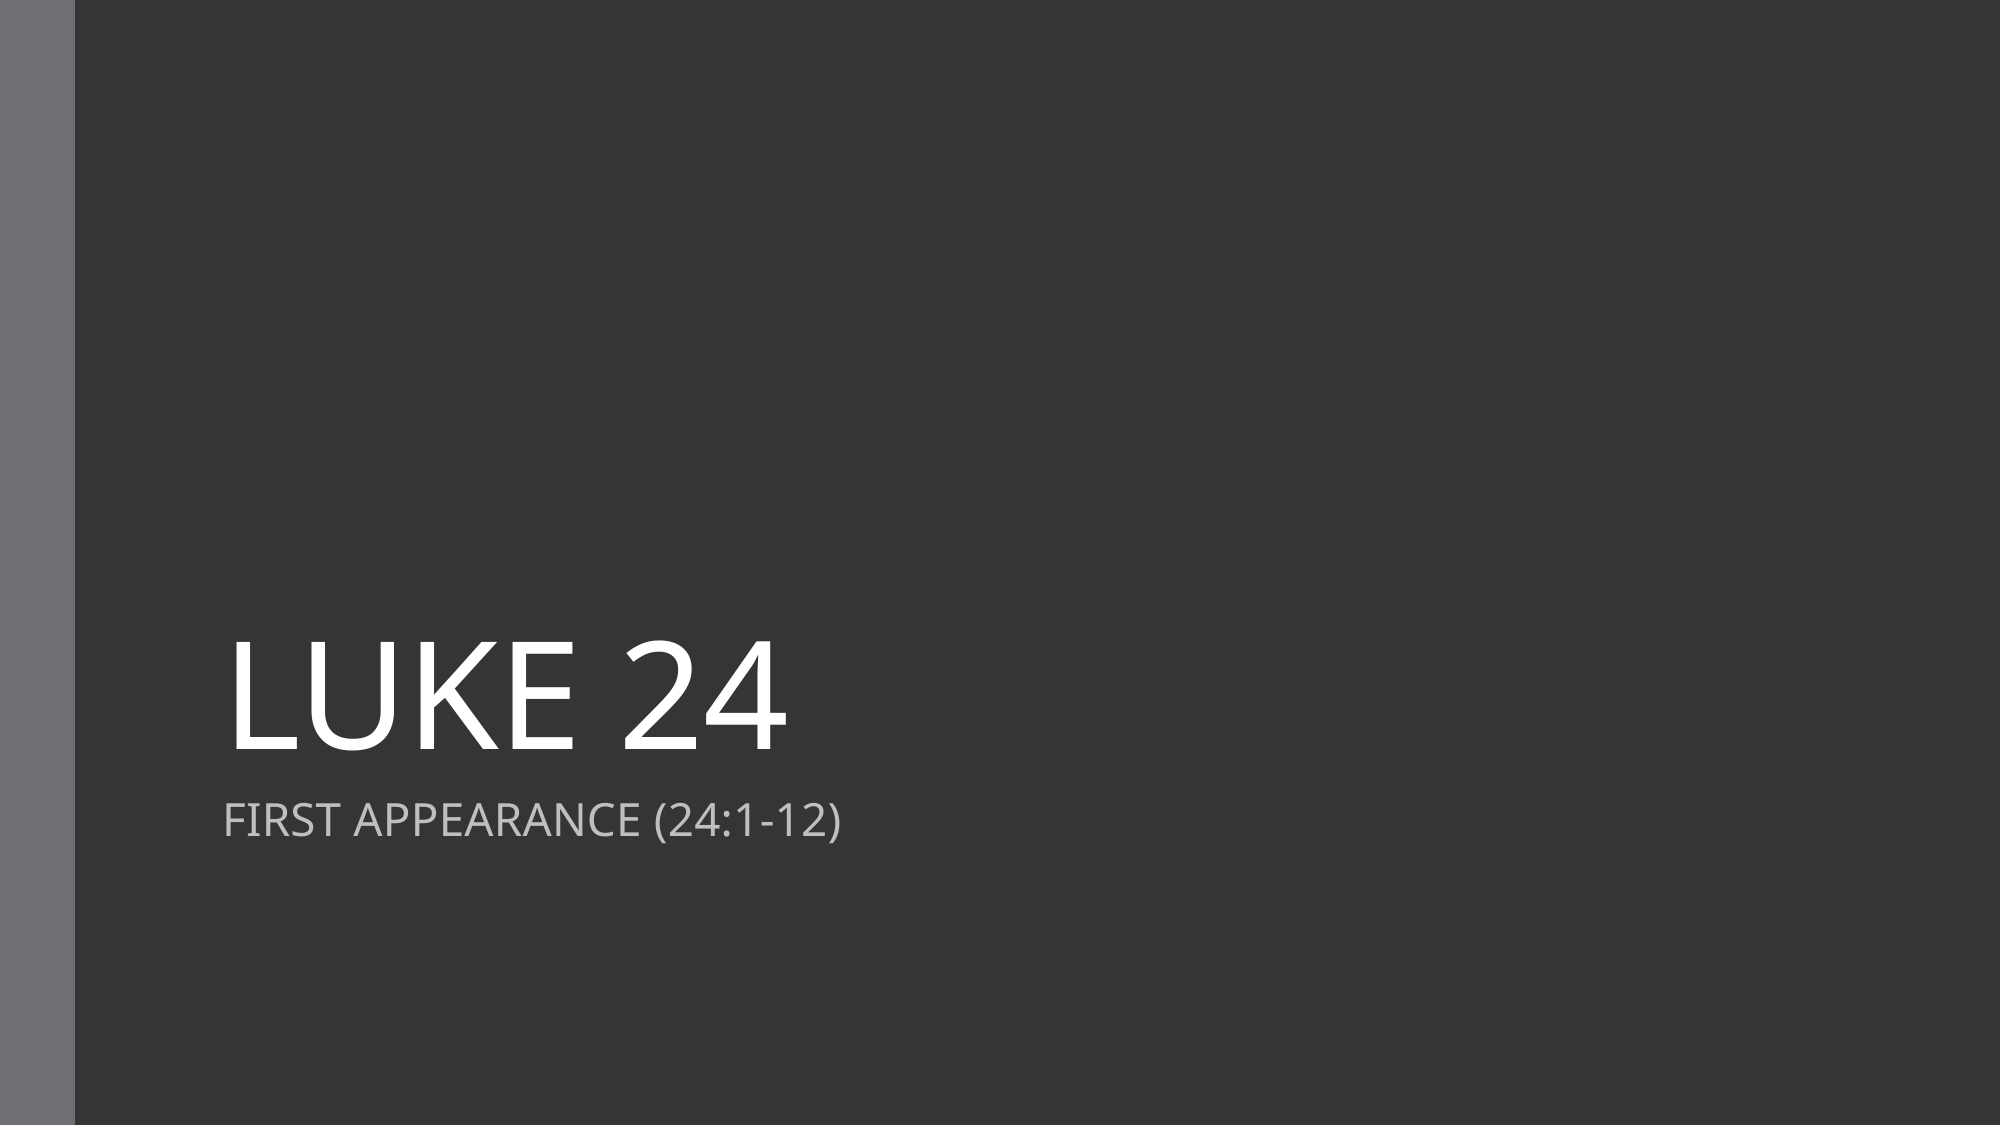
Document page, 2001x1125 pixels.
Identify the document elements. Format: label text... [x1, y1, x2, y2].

subtitle FIRST APPEARANCE (24:1-12) [206, 787, 1752, 1066]
title LUKE 24 [206, 124, 1752, 787]
